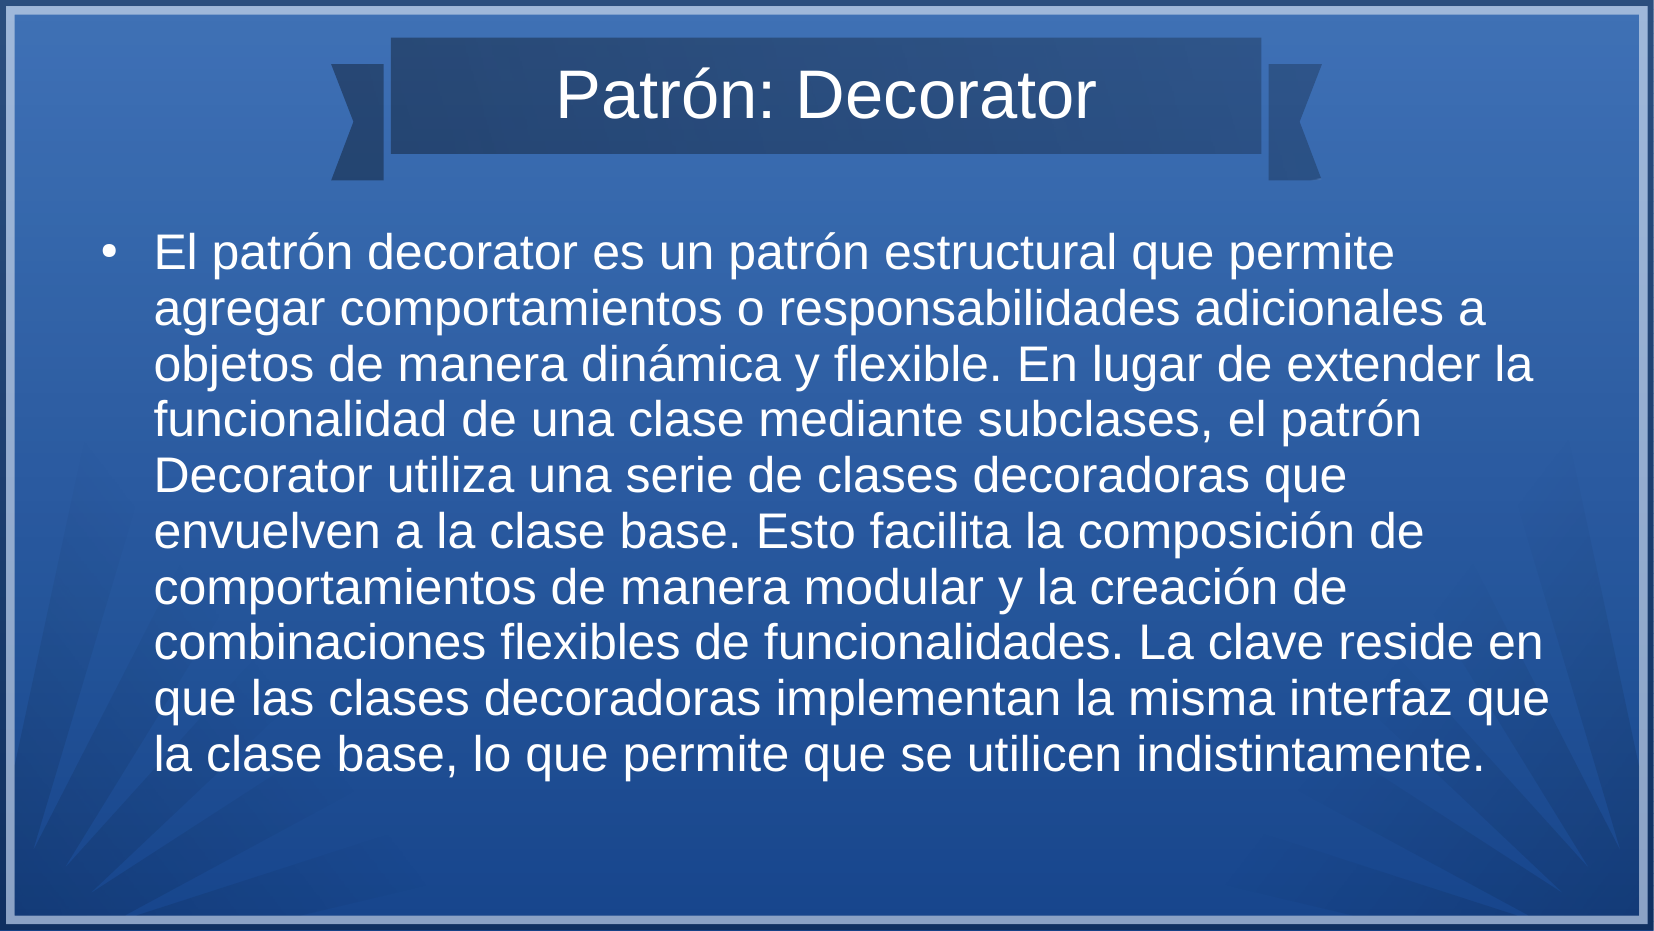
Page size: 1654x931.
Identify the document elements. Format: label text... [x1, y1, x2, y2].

title Patrón: Decorator [389, 35, 1264, 154]
list El patrón decorator es un patrón estructural que permite agregar comportamientos o responsabilidades adicionales a objetos de manera dinámica y flexible. En lugar de extender la funcionalidad de una clase mediante subclases, el patrón Decorator utiliza una serie de clases decoradoras que envuelven a la clase base. Esto facilita la composición de comportamientos de manera modular y la creación de combinaciones flexibles de funcionalidades. La clave reside en que las clases decoradoras implementan la misma interfaz que la clase base, lo que permite que se utilicen indistintamente. [82, 224, 1571, 848]
